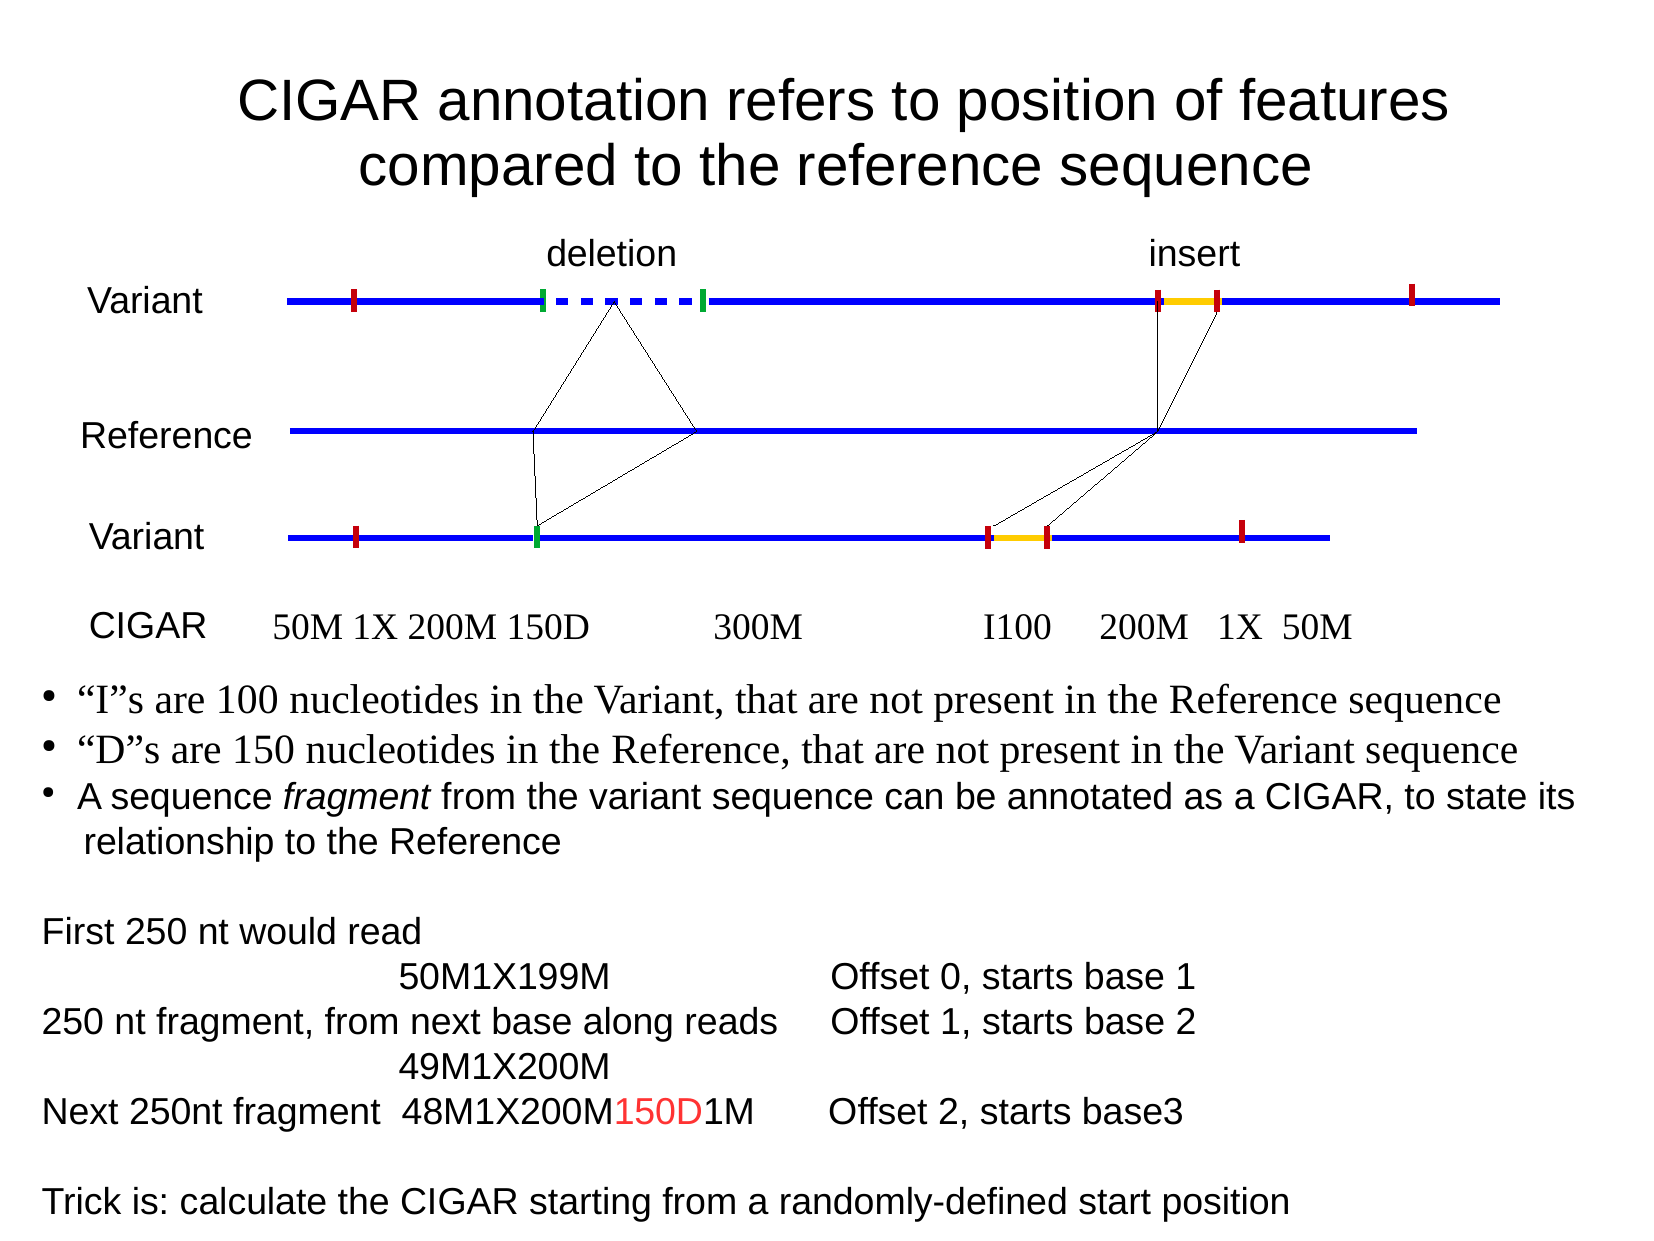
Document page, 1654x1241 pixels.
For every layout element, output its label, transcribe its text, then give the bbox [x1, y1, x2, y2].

text_box deletion [531, 221, 744, 278]
text_box 50M 1X 200M 150D 300M I100 200M 1X 50M [248, 598, 1583, 660]
text_box Reference [65, 404, 278, 461]
text_box Variant [73, 504, 287, 562]
text_box insert [1133, 221, 1347, 278]
text_box CIGAR [73, 593, 287, 650]
text_box “I”s are 100 nucleotides in the Variant, that are not present in the Reference sequence “D”s are 150 nucleotides in the Reference, that are not present in the Variant sequence A sequence fragment from the variant sequence can be annotated as a CIGAR, to state its relationship to the Reference First 250 nt would read 50M1X199M Offset 0, starts base 1 250 nt fragment, from next base along reads Offset 1, starts base 2 49M1X200M Next 250nt fragment 48M1X200M150D1M Offset 2, starts base3 Trick is: calculate the CIGAR starting from a randomly-defined start position [26, 664, 240, 721]
text_box Variant [72, 268, 285, 326]
title CIGAR annotation refers to position of features compared to the reference sequence [100, 29, 1589, 237]
